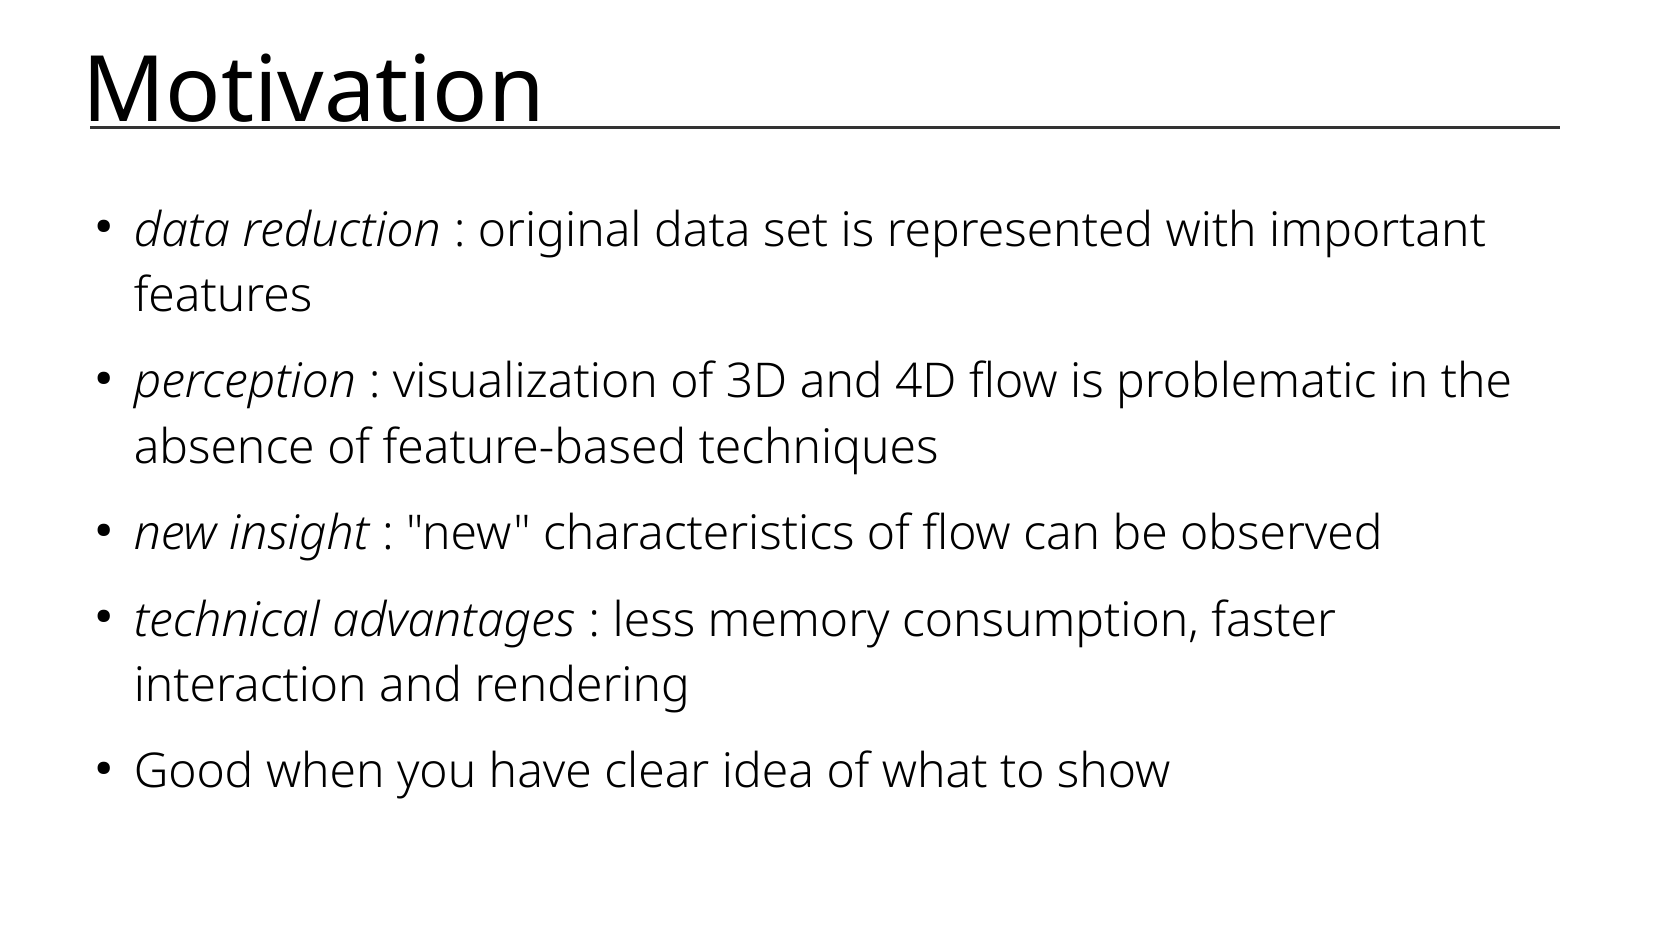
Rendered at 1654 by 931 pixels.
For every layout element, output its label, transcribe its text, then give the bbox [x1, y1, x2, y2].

title Motivation [82, 32, 1571, 140]
list data reduction : original data set is represented with important features perception : visualization of 3D and 4D flow is problematic in the absence of feature-based techniques new insight : "new" characteristics of flow can be observed technical advantages : less memory consumption, faster interaction and rendering Good when you have clear idea of what to show [82, 195, 1571, 811]
